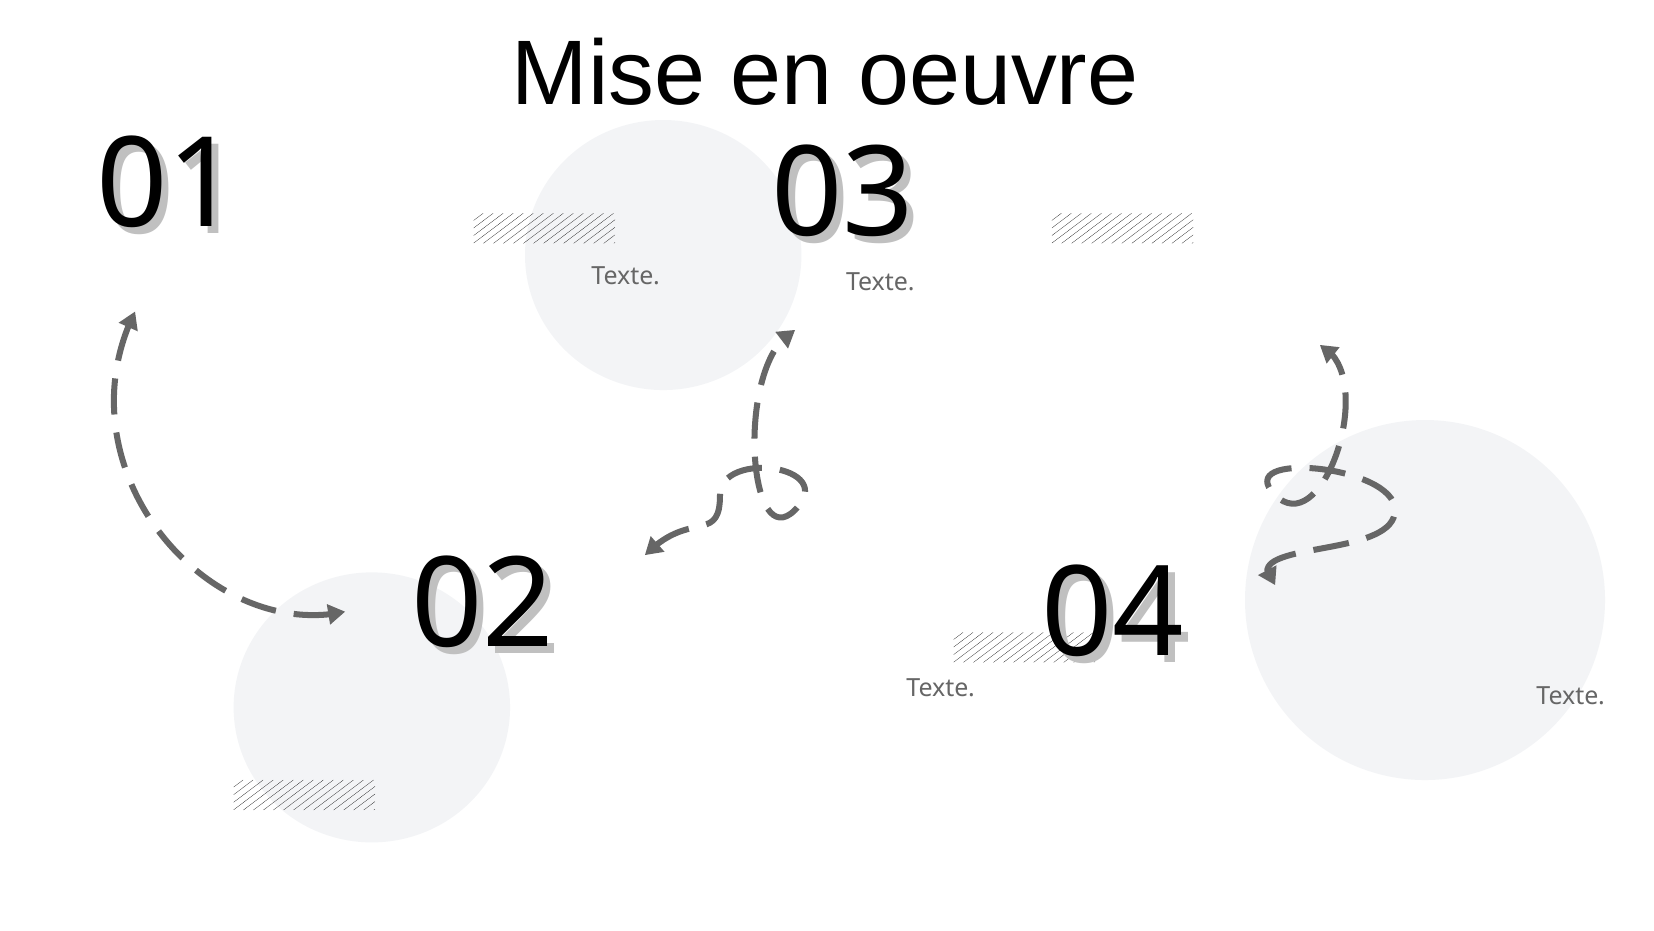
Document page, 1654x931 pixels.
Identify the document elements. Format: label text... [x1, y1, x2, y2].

text_box Texte. [156, 250, 682, 436]
text_box 04 [1026, 514, 1207, 701]
text_box 02 [396, 505, 577, 691]
text_box 01 [81, 151, 262, 271]
text_box 03 [756, 151, 937, 281]
text_box Texte. [1101, 670, 1627, 856]
title Mise en oeuvre [81, 0, 1570, 151]
text_box Texte. [831, 250, 1357, 436]
text_box Texte. [471, 662, 997, 849]
